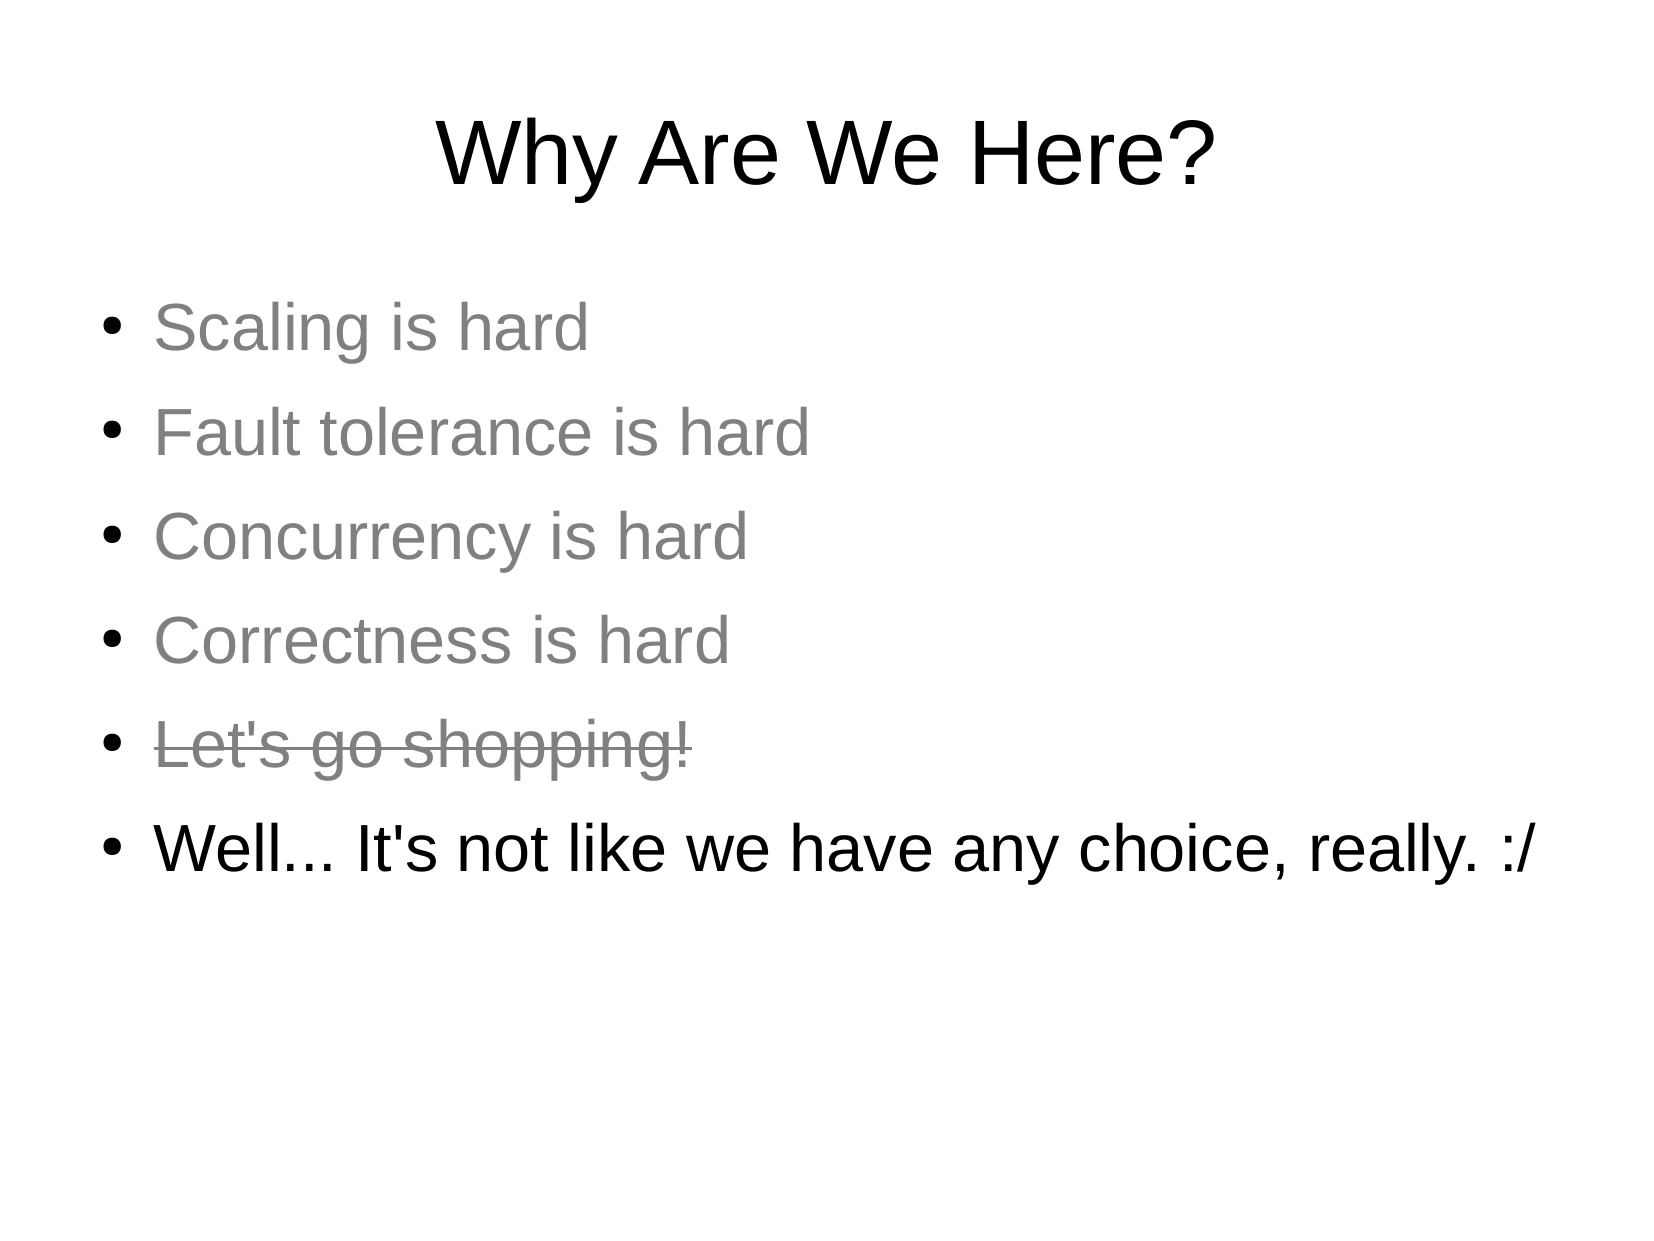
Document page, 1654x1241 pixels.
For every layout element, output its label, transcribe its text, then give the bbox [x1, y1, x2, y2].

list Scaling is hard Fault tolerance is hard Concurrency is hard Correctness is hard Let's go shopping! Well... It's not like we have any choice, really. :/ [82, 290, 1571, 1010]
title Why Are We Here? [82, 49, 1571, 257]
